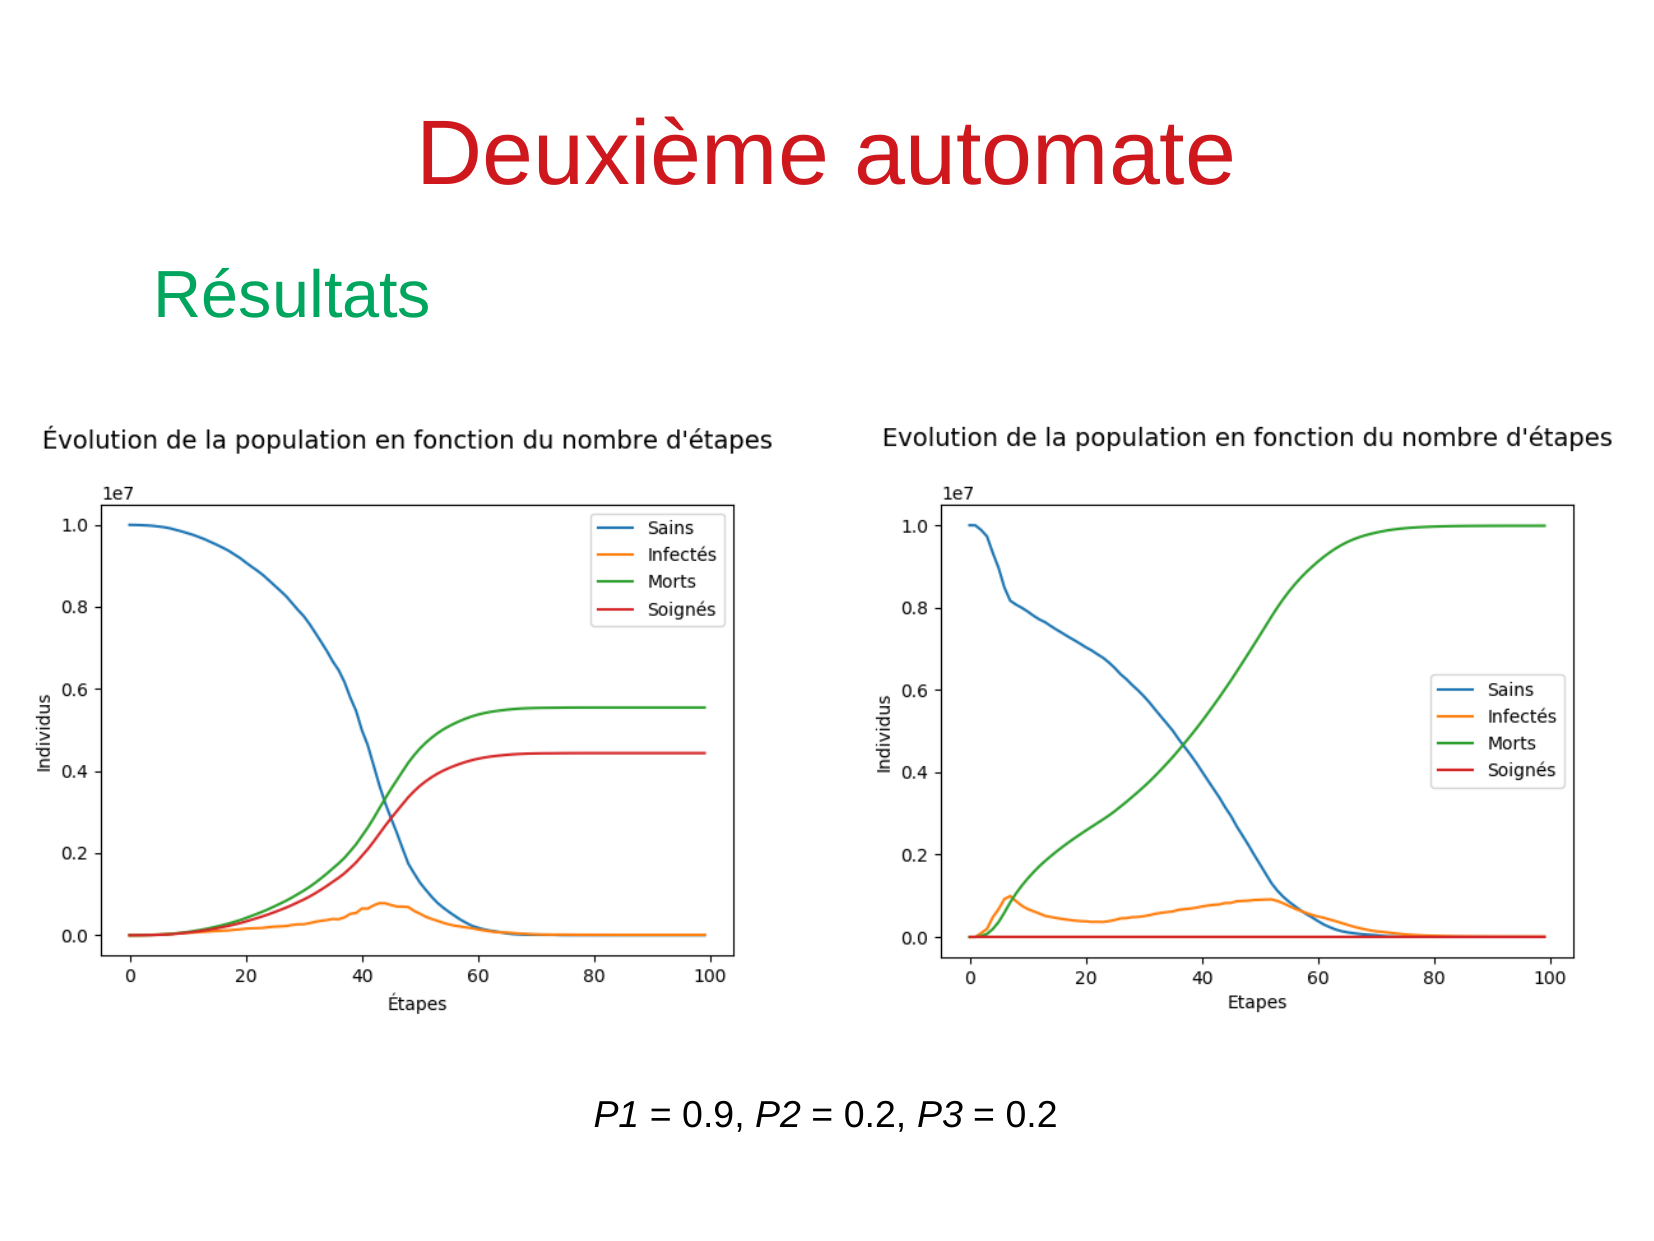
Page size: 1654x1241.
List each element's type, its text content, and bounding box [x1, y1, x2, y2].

picture [839, 413, 1654, 1025]
title Deuxième automate [82, 49, 1571, 256]
text_box P1 = 0.9, P2 = 0.2, P3 = 0.2 [578, 1086, 1075, 1144]
list Résultats [82, 256, 1571, 976]
picture [0, 413, 815, 1023]
